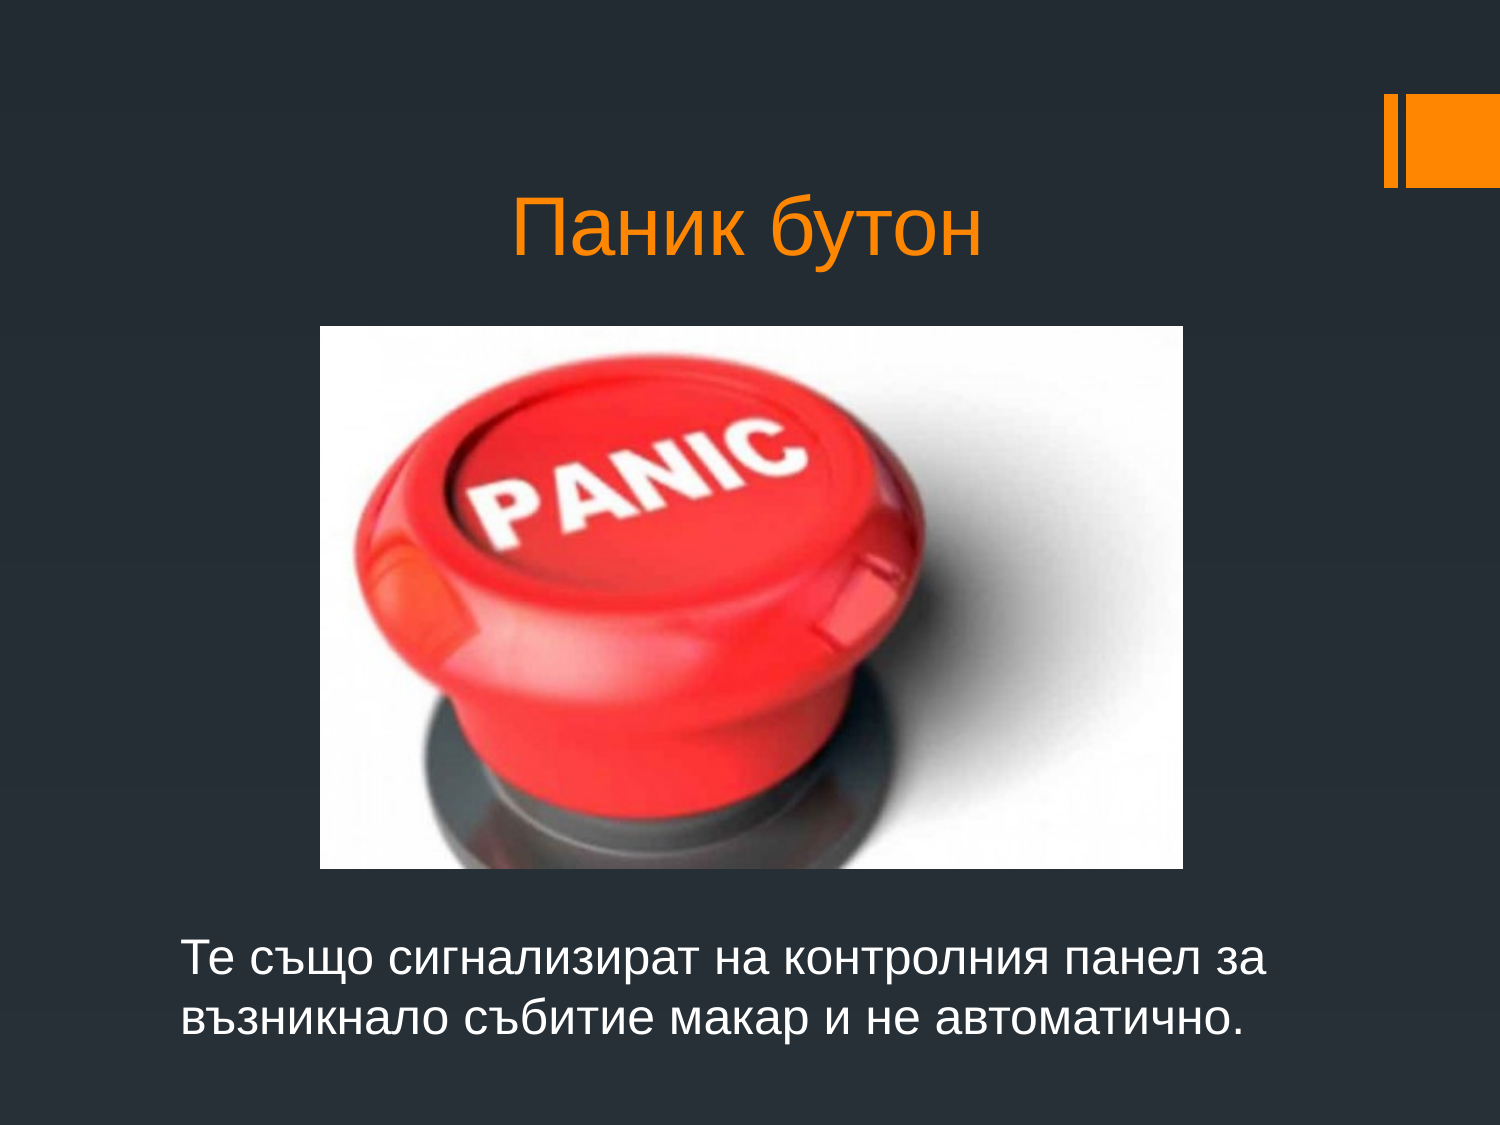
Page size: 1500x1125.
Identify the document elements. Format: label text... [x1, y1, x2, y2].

title Паник бутон [147, 90, 1348, 280]
list Те също сигнализират на контролния панел за възникнало събитие макар и не автоматично. [150, 916, 1351, 1085]
picture [320, 326, 1183, 869]
